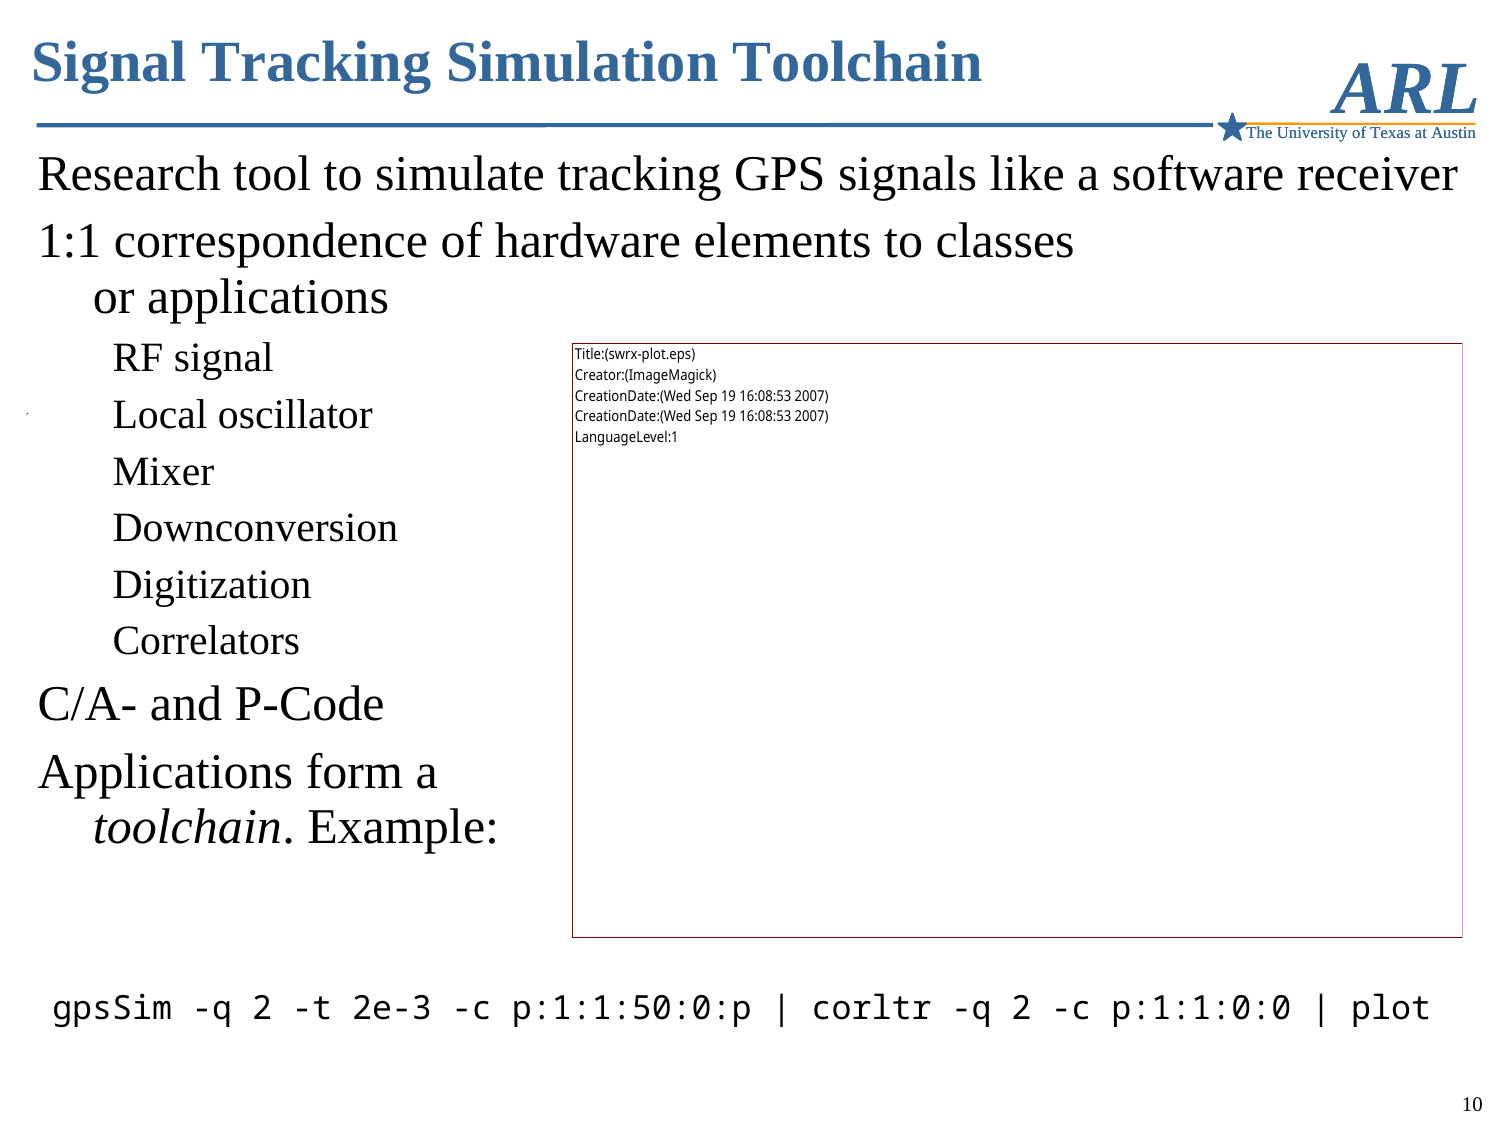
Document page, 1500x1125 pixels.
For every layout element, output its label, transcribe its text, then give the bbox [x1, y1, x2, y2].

title Signal Tracking Simulation Toolchain [31, 15, 1298, 117]
text_box gpsSim -q 2 -t 2e-3 -c p:1:1:50:0:p | corltr -q 2 -c p:1:1:0:0 | plot [37, 976, 1463, 1070]
list Research tool to simulate tracking GPS signals like a software receiver 1:1 correspondence of hardware elements to classes or applications RF signal Local oscillator Mixer Downconversion Digitization Correlators C/A- and P-Code Applications form a toolchain. Example: [37, 145, 1471, 1093]
